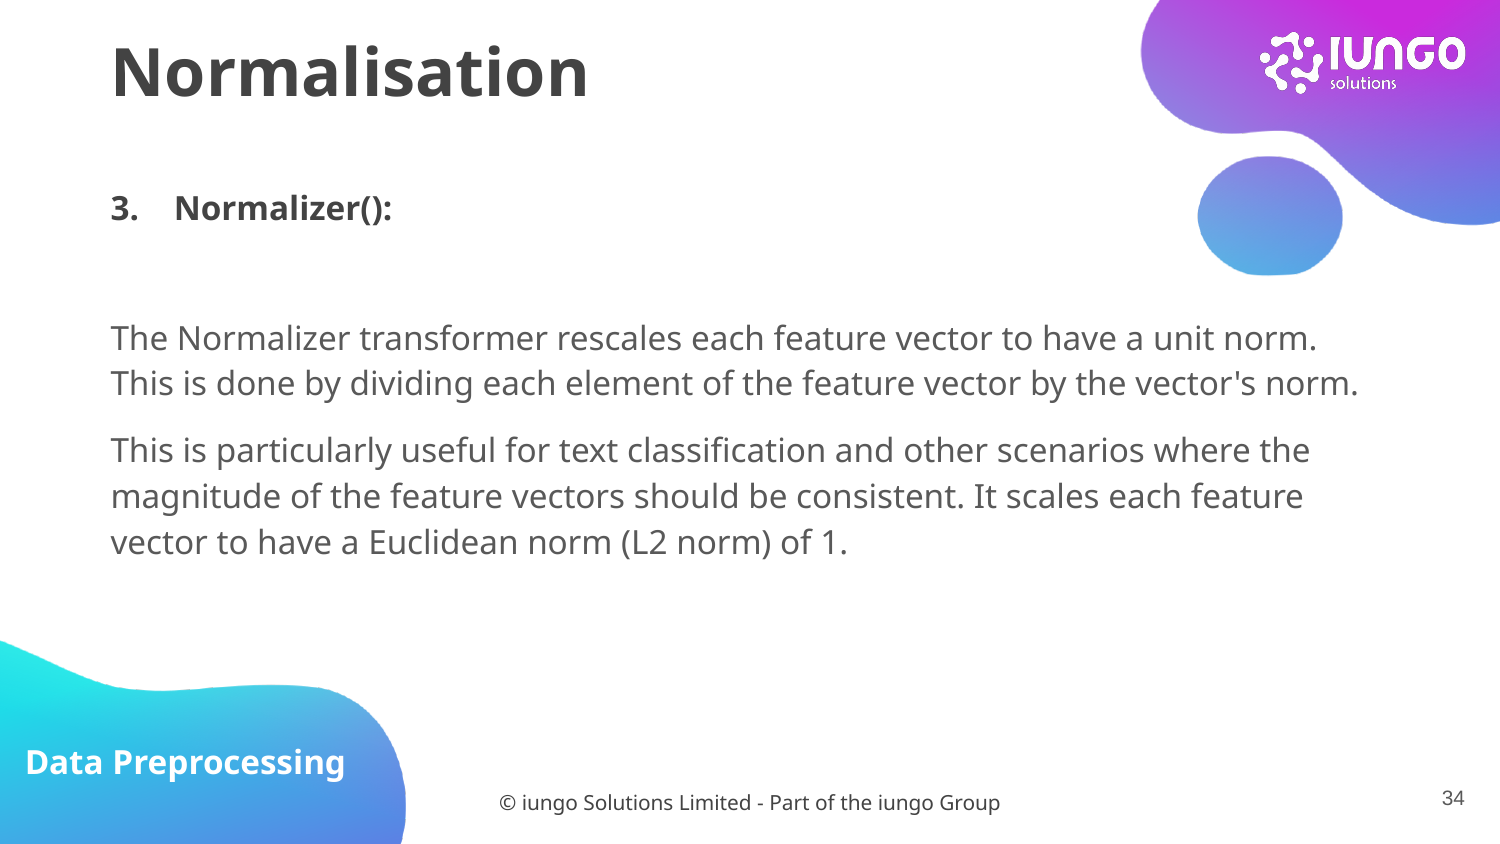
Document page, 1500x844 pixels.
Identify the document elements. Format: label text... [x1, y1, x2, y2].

slide_number <number> [1389, 764, 1480, 830]
list 3. Normalizer(): [95, 165, 422, 251]
text_box The Normalizer transformer rescales each feature vector to have a unit norm. This is done by dividing each element of the feature vector by the vector's norm. This is particularly useful for text classification and other scenarios where the magnitude of the feature vectors should be consistent. It scales each feature vector to have a Euclidean norm (L2 norm) of 1. [95, 295, 1390, 594]
subtitle Data Preprocessing [9, 719, 411, 844]
title Normalisation [95, 30, 924, 125]
picture [0, 0, 1500, 844]
